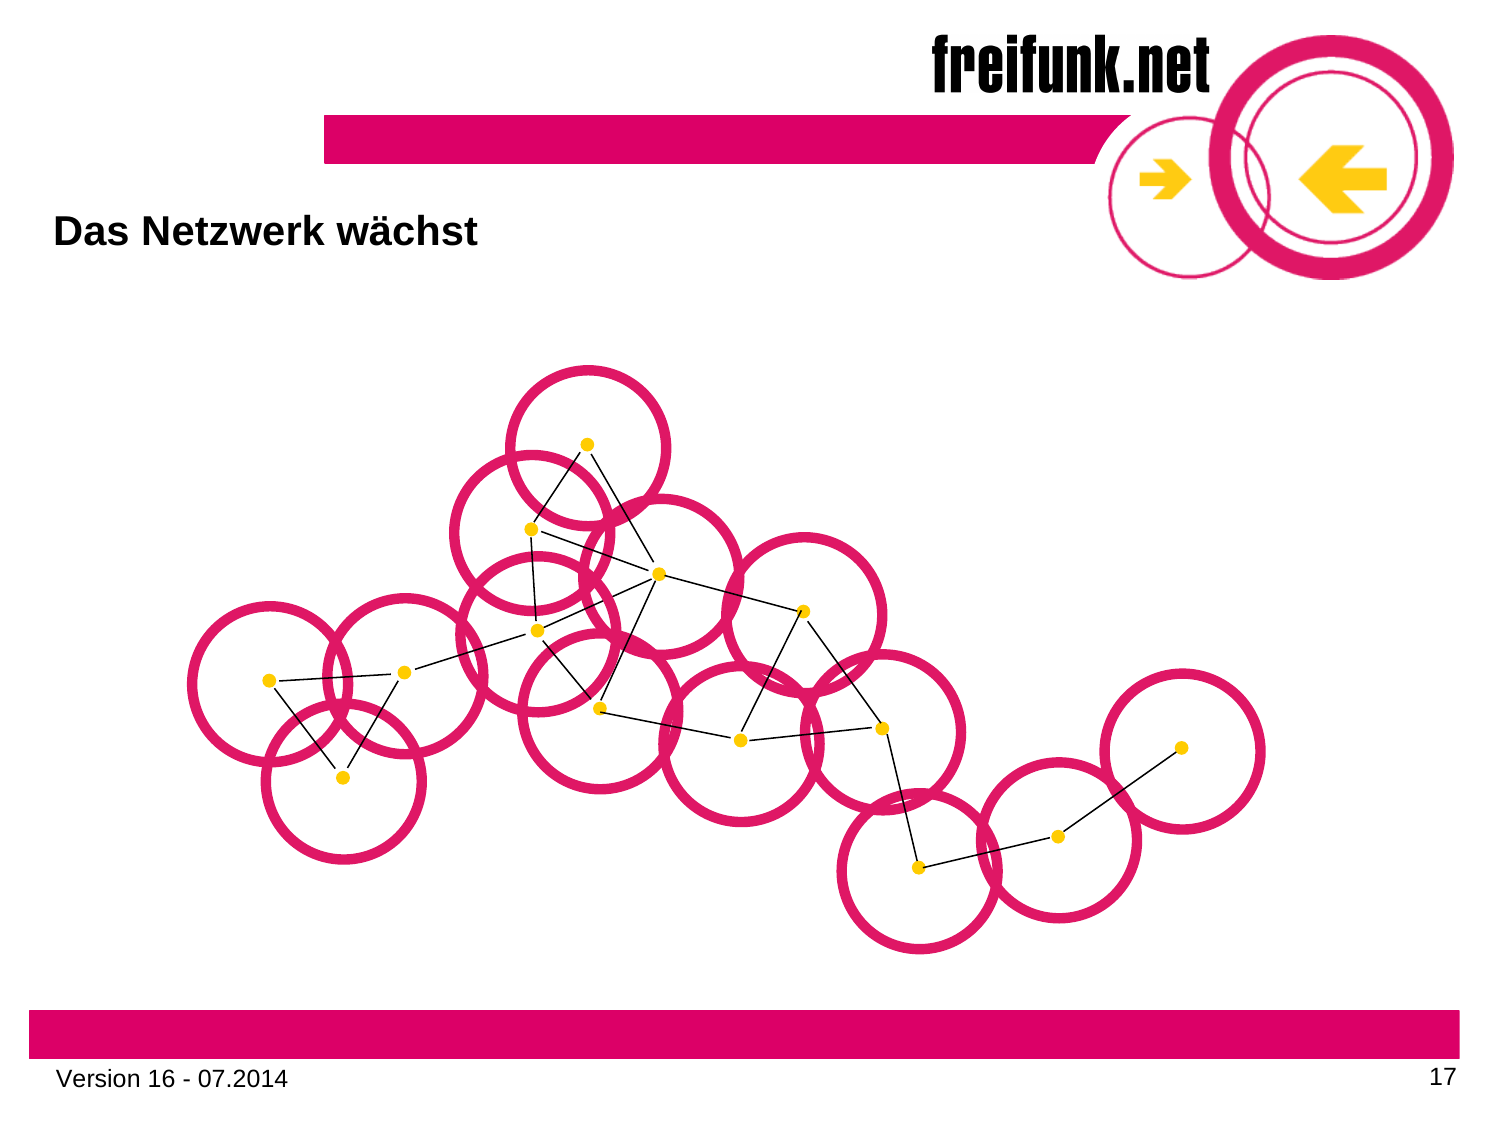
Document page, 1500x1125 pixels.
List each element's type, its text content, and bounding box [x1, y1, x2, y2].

text_box [911, 860, 926, 875]
text_box [335, 770, 350, 785]
text_box [1174, 741, 1189, 755]
text_box [262, 673, 277, 688]
text_box [1051, 829, 1066, 844]
text_box [875, 721, 890, 736]
text_box [580, 437, 595, 452]
text_box [796, 604, 811, 619]
text_box [524, 522, 539, 537]
text_box [593, 701, 607, 716]
text_box [652, 567, 667, 582]
text_box [530, 623, 545, 638]
text_box Das Netzwerk wächst [53, 204, 1046, 283]
text_box [733, 733, 748, 748]
text_box [397, 665, 412, 680]
picture [932, 34, 1454, 280]
